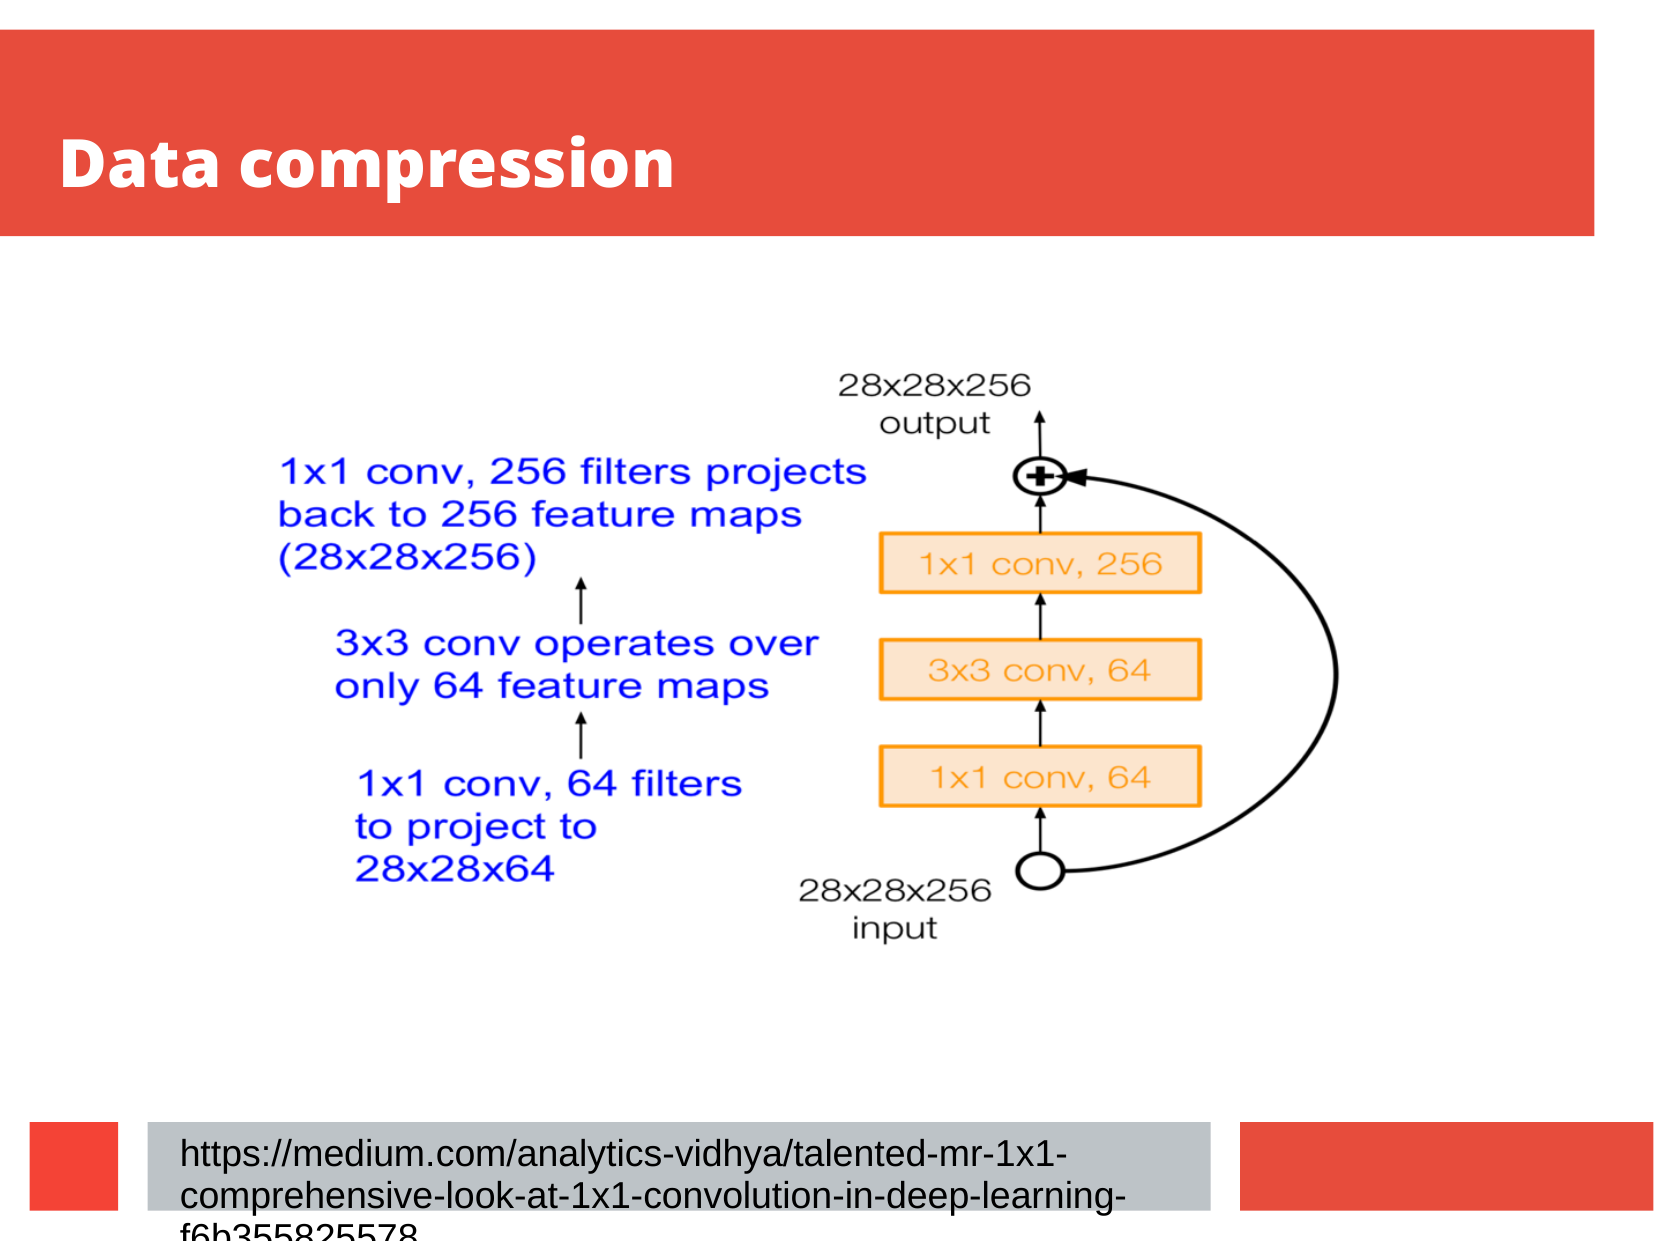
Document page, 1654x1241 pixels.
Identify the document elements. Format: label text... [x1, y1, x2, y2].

text_box https://medium.com/analytics-vidhya/talented-mr-1x1-comprehensive-look-at-1x1-convolution-in-deep-learning-f6b355825578 [165, 1125, 1201, 1241]
picture [225, 284, 1442, 1052]
title Data compression [59, 59, 1595, 207]
